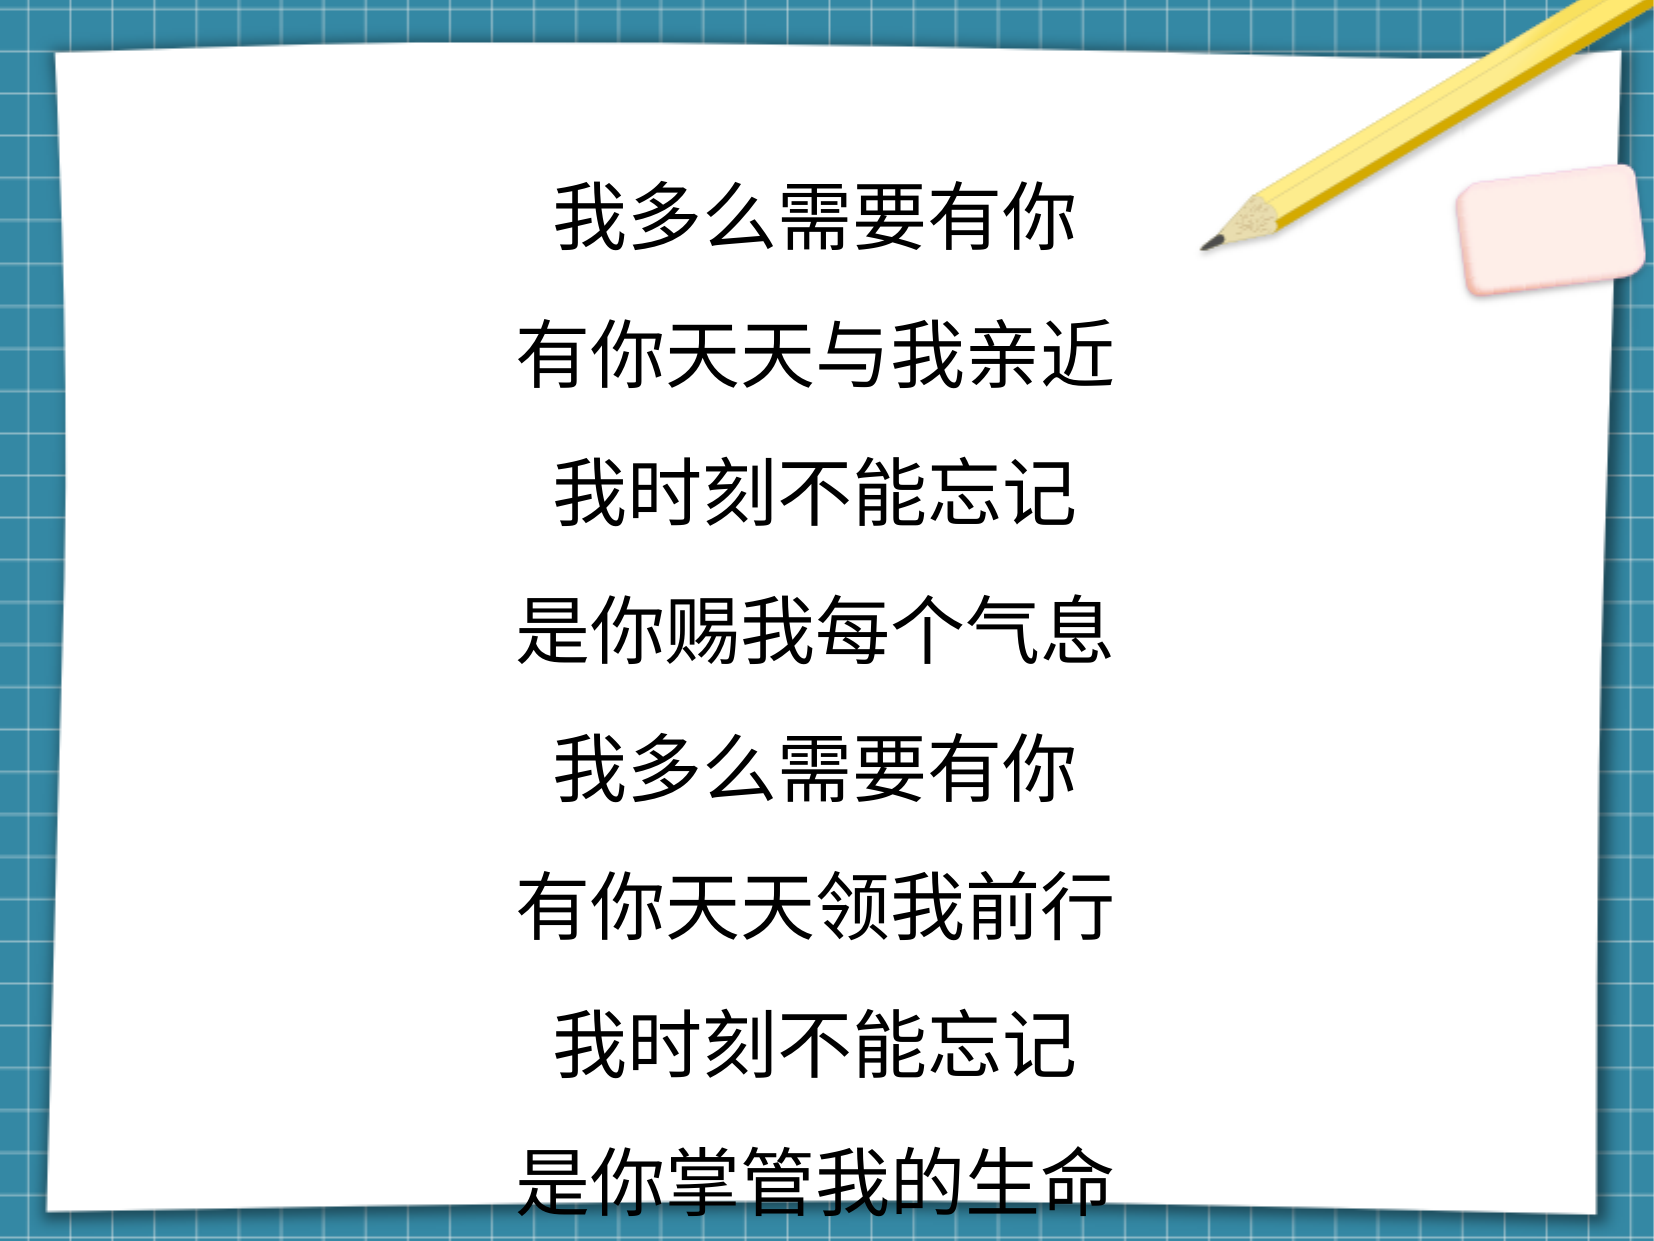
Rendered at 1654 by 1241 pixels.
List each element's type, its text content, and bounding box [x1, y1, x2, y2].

picture [0, 0, 1654, 1241]
text_box 我多么需要有你 有你天天与我亲近 我时刻不能忘记 是你赐我每个气息 我多么需要有你 有你天天领我前行 我时刻不能忘记 是你掌管我的生命 [188, 149, 1441, 1194]
